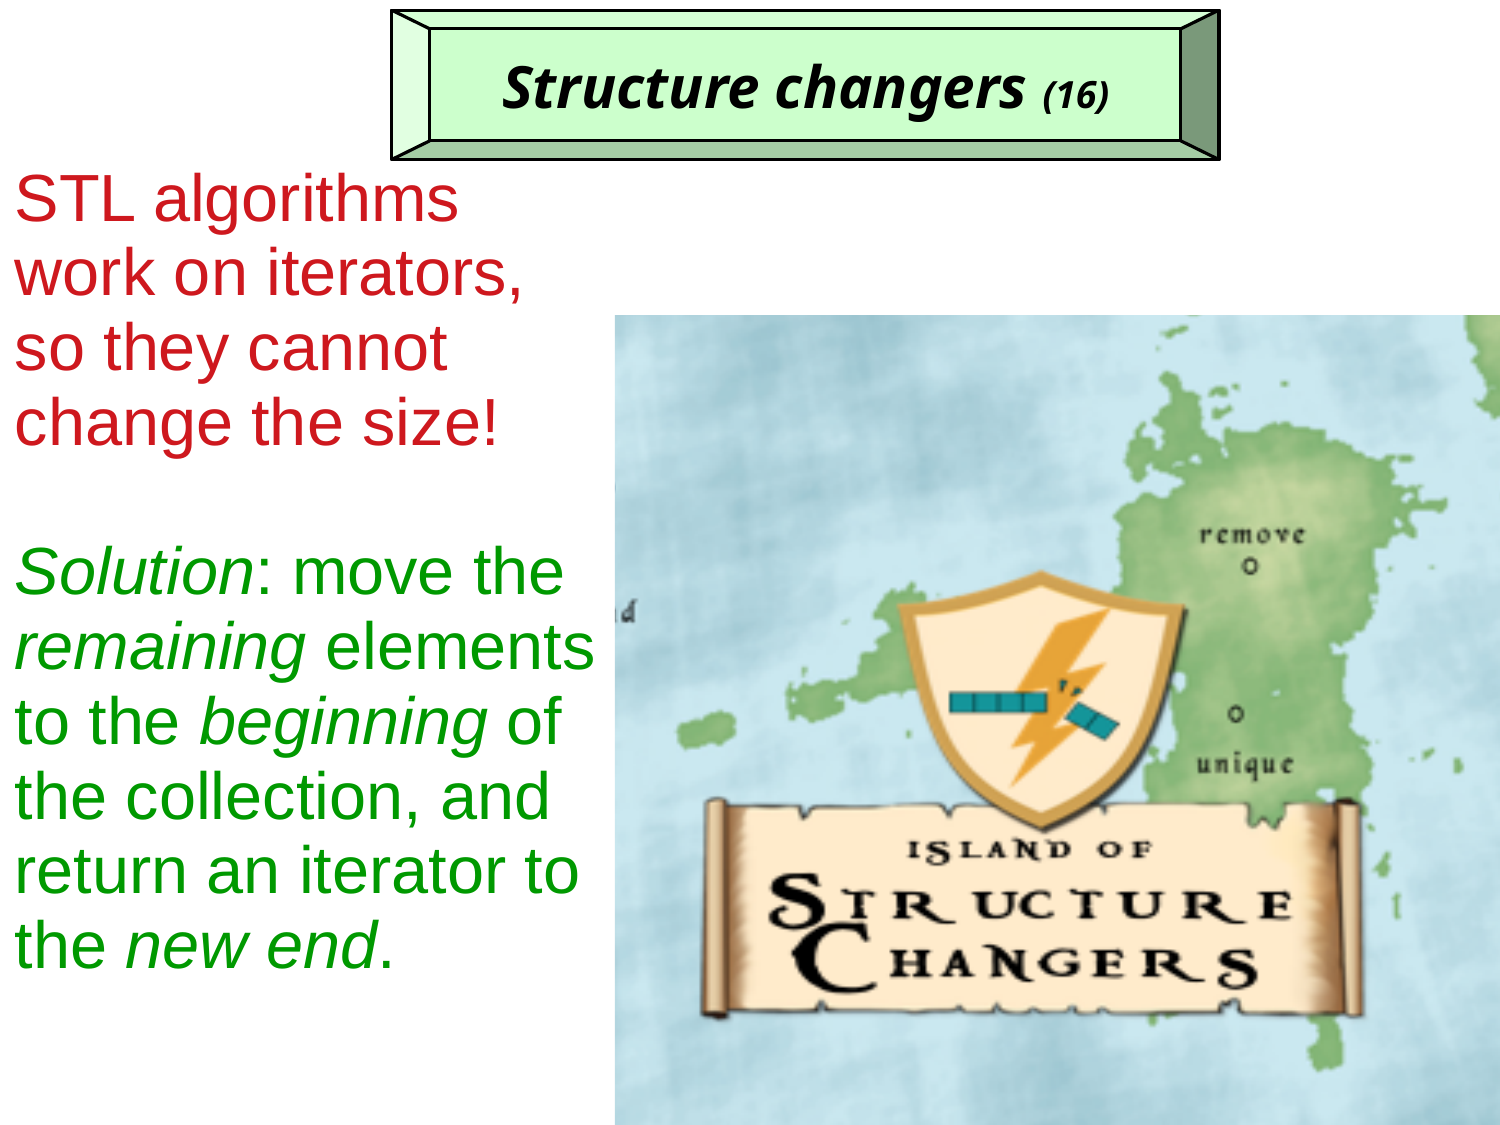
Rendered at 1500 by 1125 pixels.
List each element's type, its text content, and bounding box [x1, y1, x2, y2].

picture [390, 9, 1231, 165]
picture [614, 314, 1500, 1125]
text_box Structure changers (16) [458, 35, 1153, 136]
text_box STL algorithms work on iterators, so they cannot change the size! Solution: move the remaining elements to the beginning of the collection, and return an iterator to the new end. [0, 153, 616, 991]
